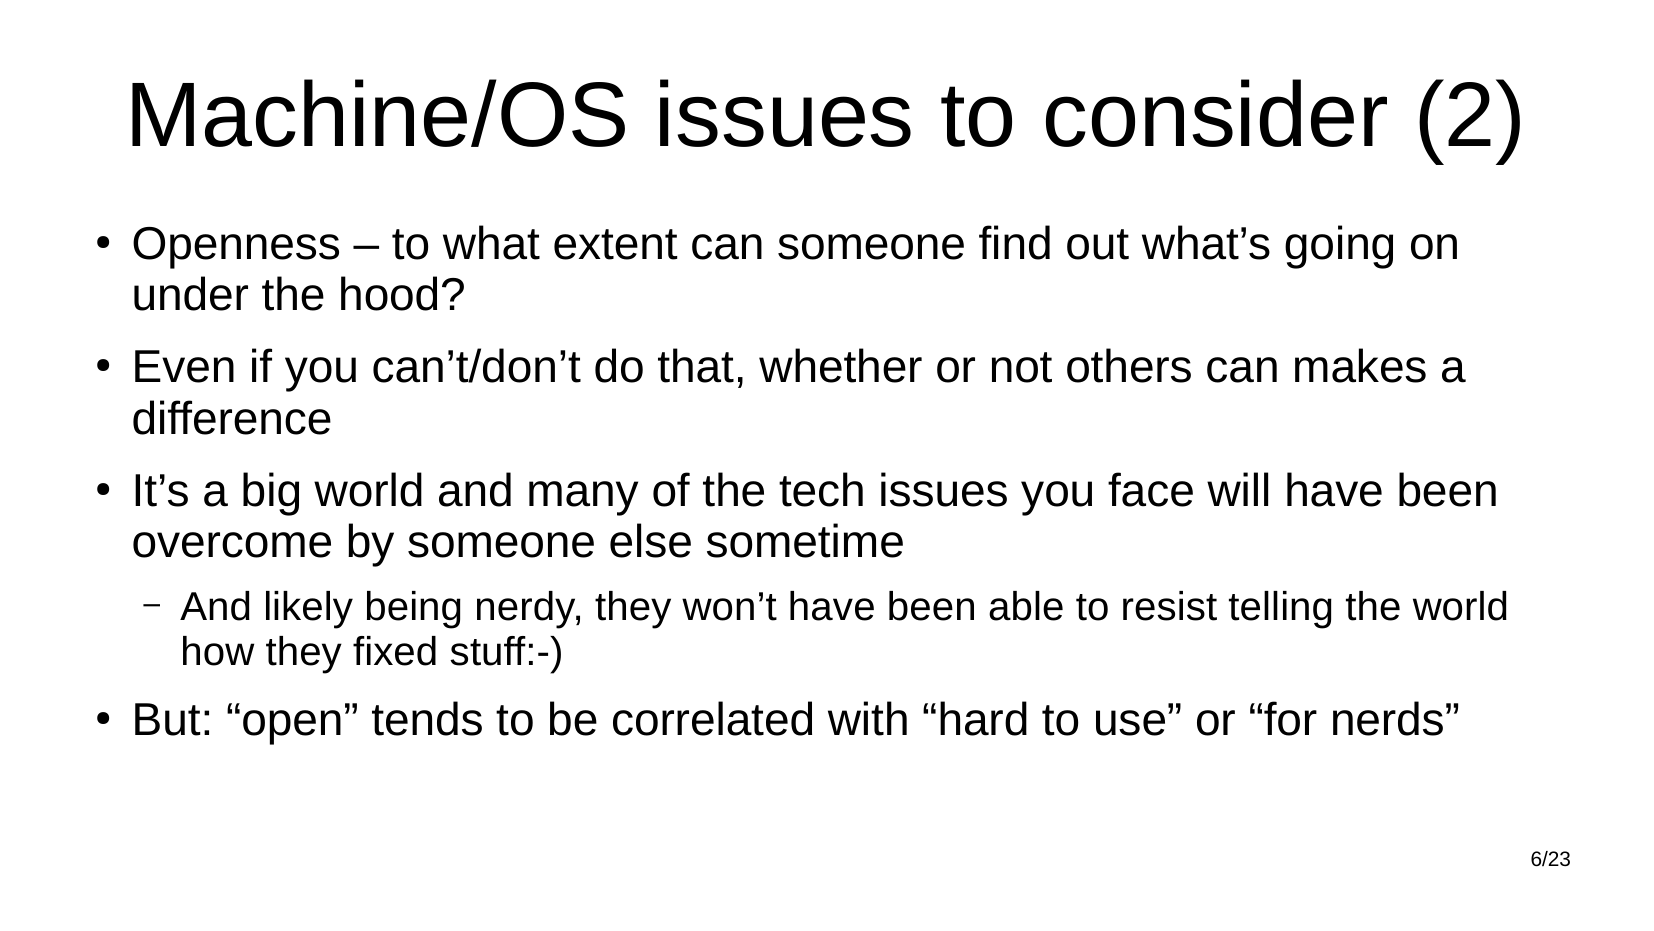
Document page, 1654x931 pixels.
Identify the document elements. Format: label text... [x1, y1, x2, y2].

list Openness – to what extent can someone find out what’s going on under the hood? Even if you can’t/don’t do that, whether or not others can makes a difference It’s a big world and many of the tech issues you face will have been overcome by someone else sometime And likely being nerdy, they won’t have been able to resist telling the world how they fixed stuff:-) But: “open” tends to be correlated with “hard to use” or “for nerds” [82, 217, 1571, 758]
title Machine/OS issues to consider (2) [82, 37, 1571, 193]
